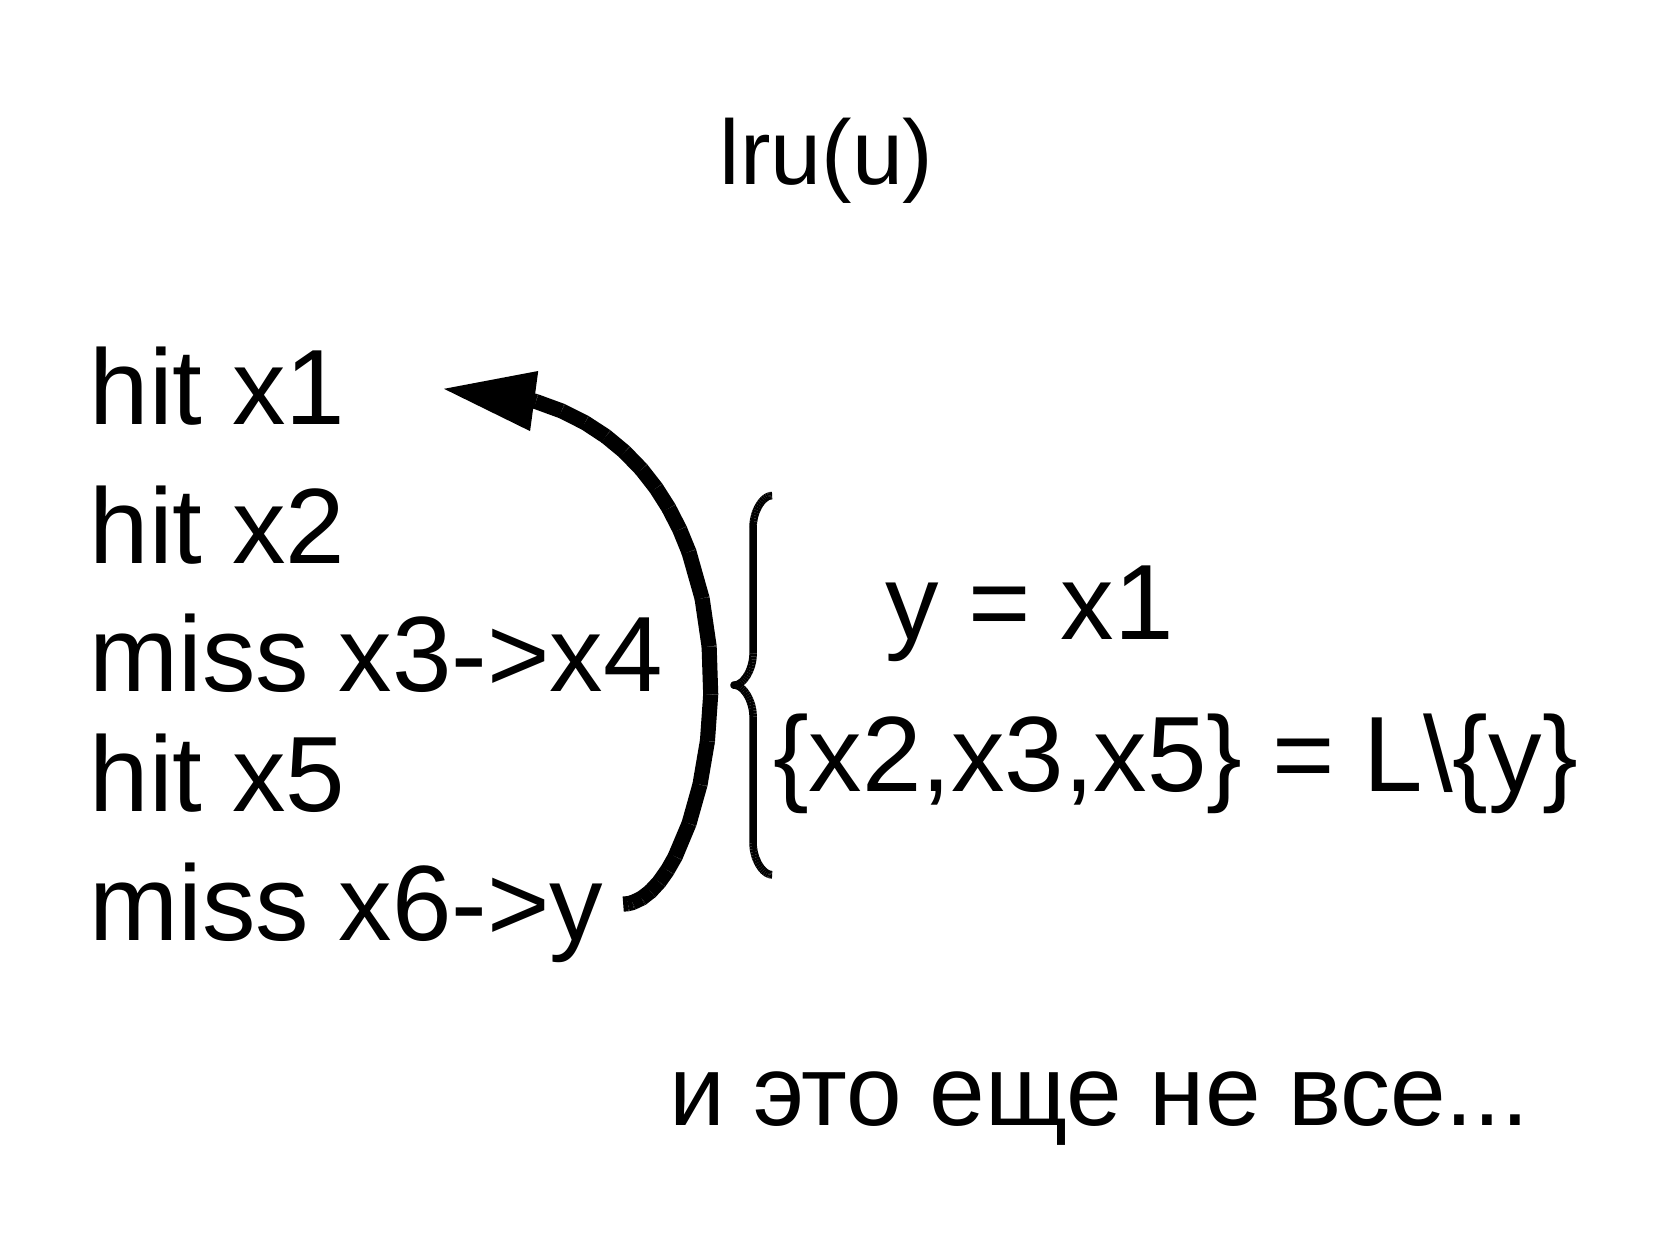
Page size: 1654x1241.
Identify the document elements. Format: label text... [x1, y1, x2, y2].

text_box и это еще не все... [655, 1027, 1545, 1155]
chart [33, 305, 1601, 990]
title lru(u) [82, 49, 1571, 257]
